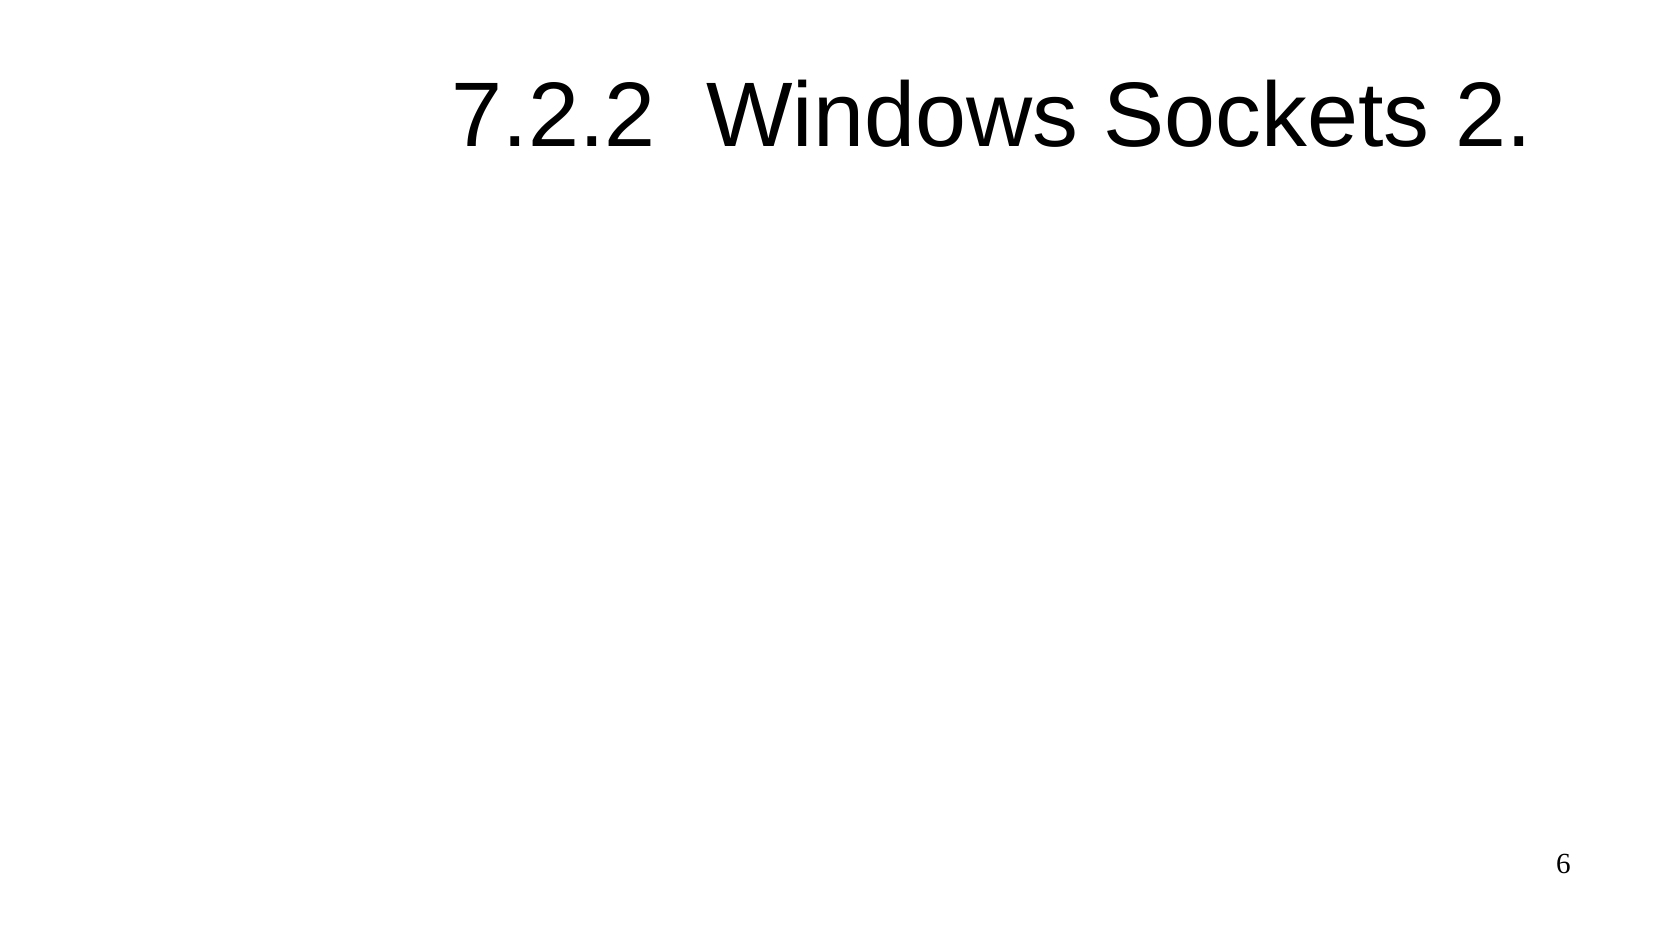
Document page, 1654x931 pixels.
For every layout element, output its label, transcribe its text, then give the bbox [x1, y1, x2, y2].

title 7.2.2 Windows Sockets 2. [82, 37, 1571, 193]
